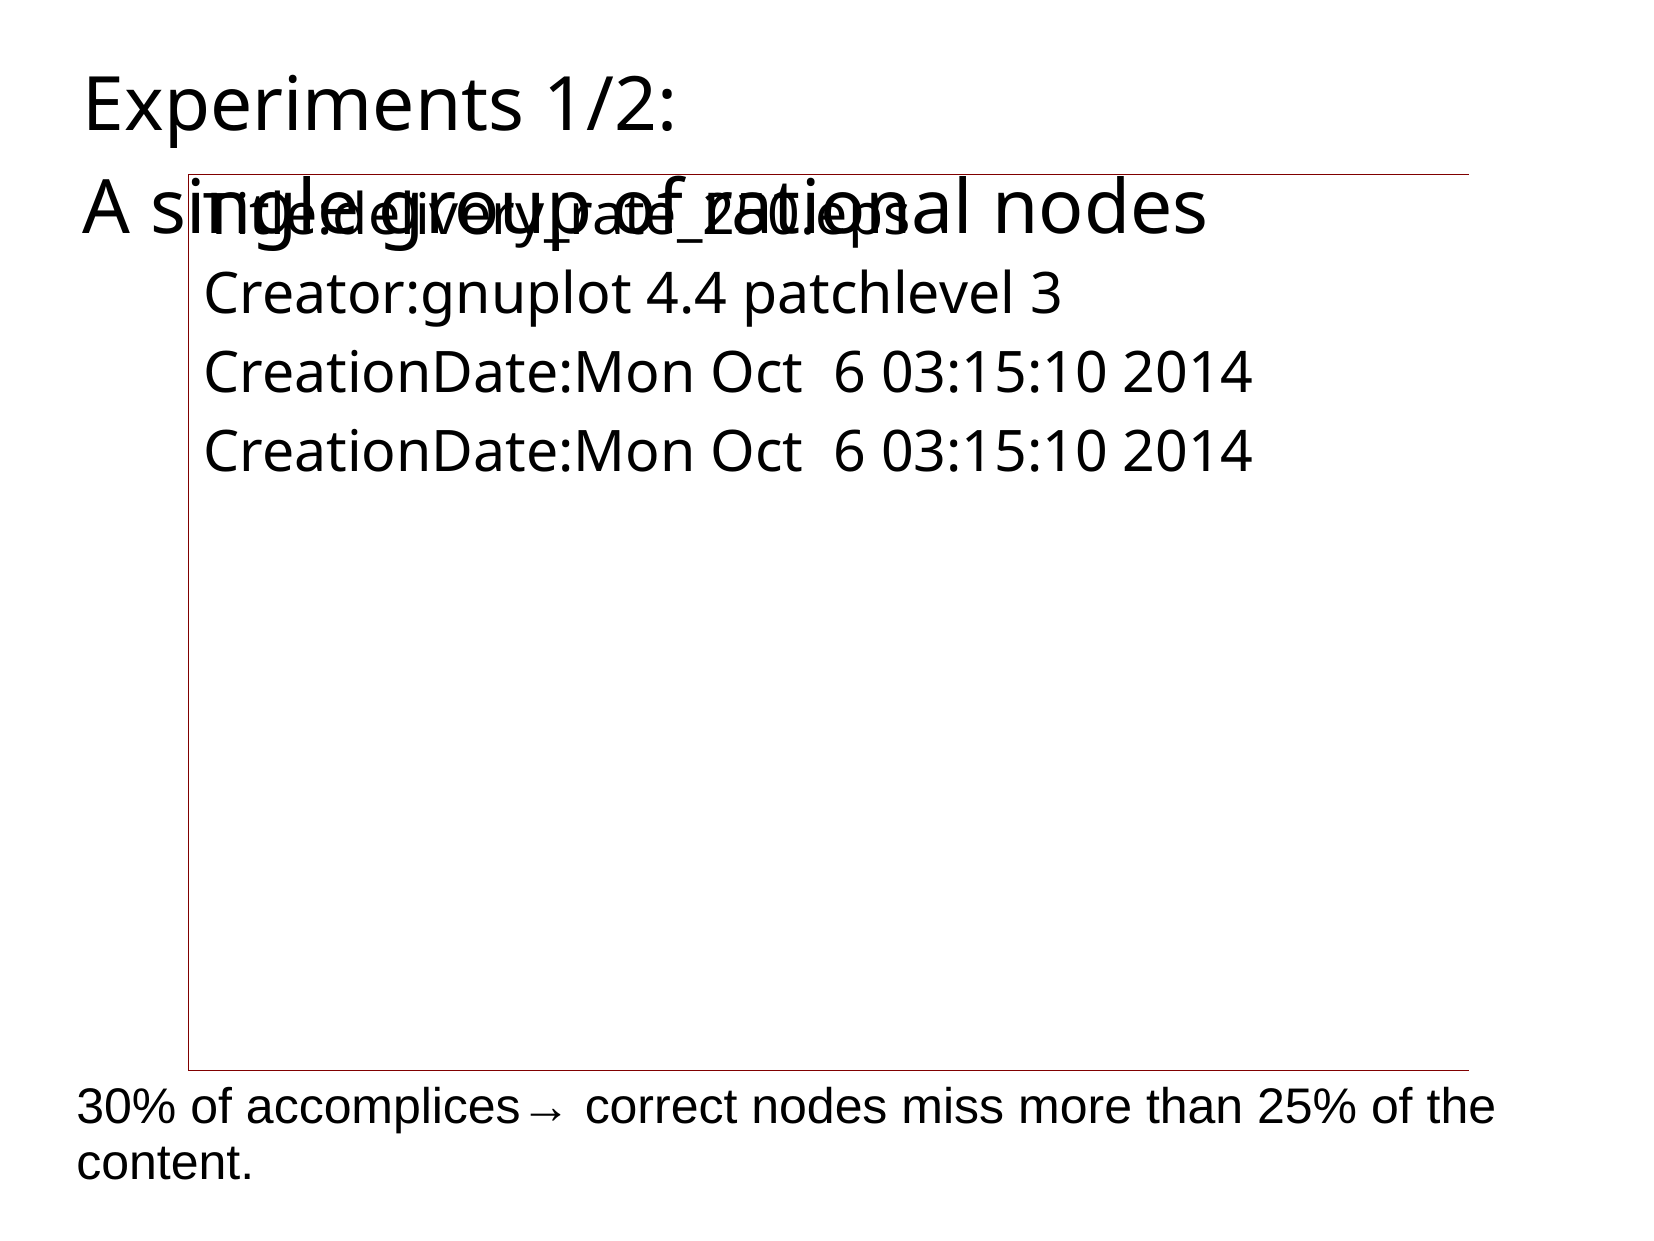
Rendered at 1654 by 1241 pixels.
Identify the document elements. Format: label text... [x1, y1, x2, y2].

picture [184, 257, 1469, 1071]
title Experiments 1/2: A single group of rational nodes [82, 49, 1571, 257]
text_box 30% of accomplices→ correct nodes miss more than 25% of the content. [61, 1071, 1592, 1198]
